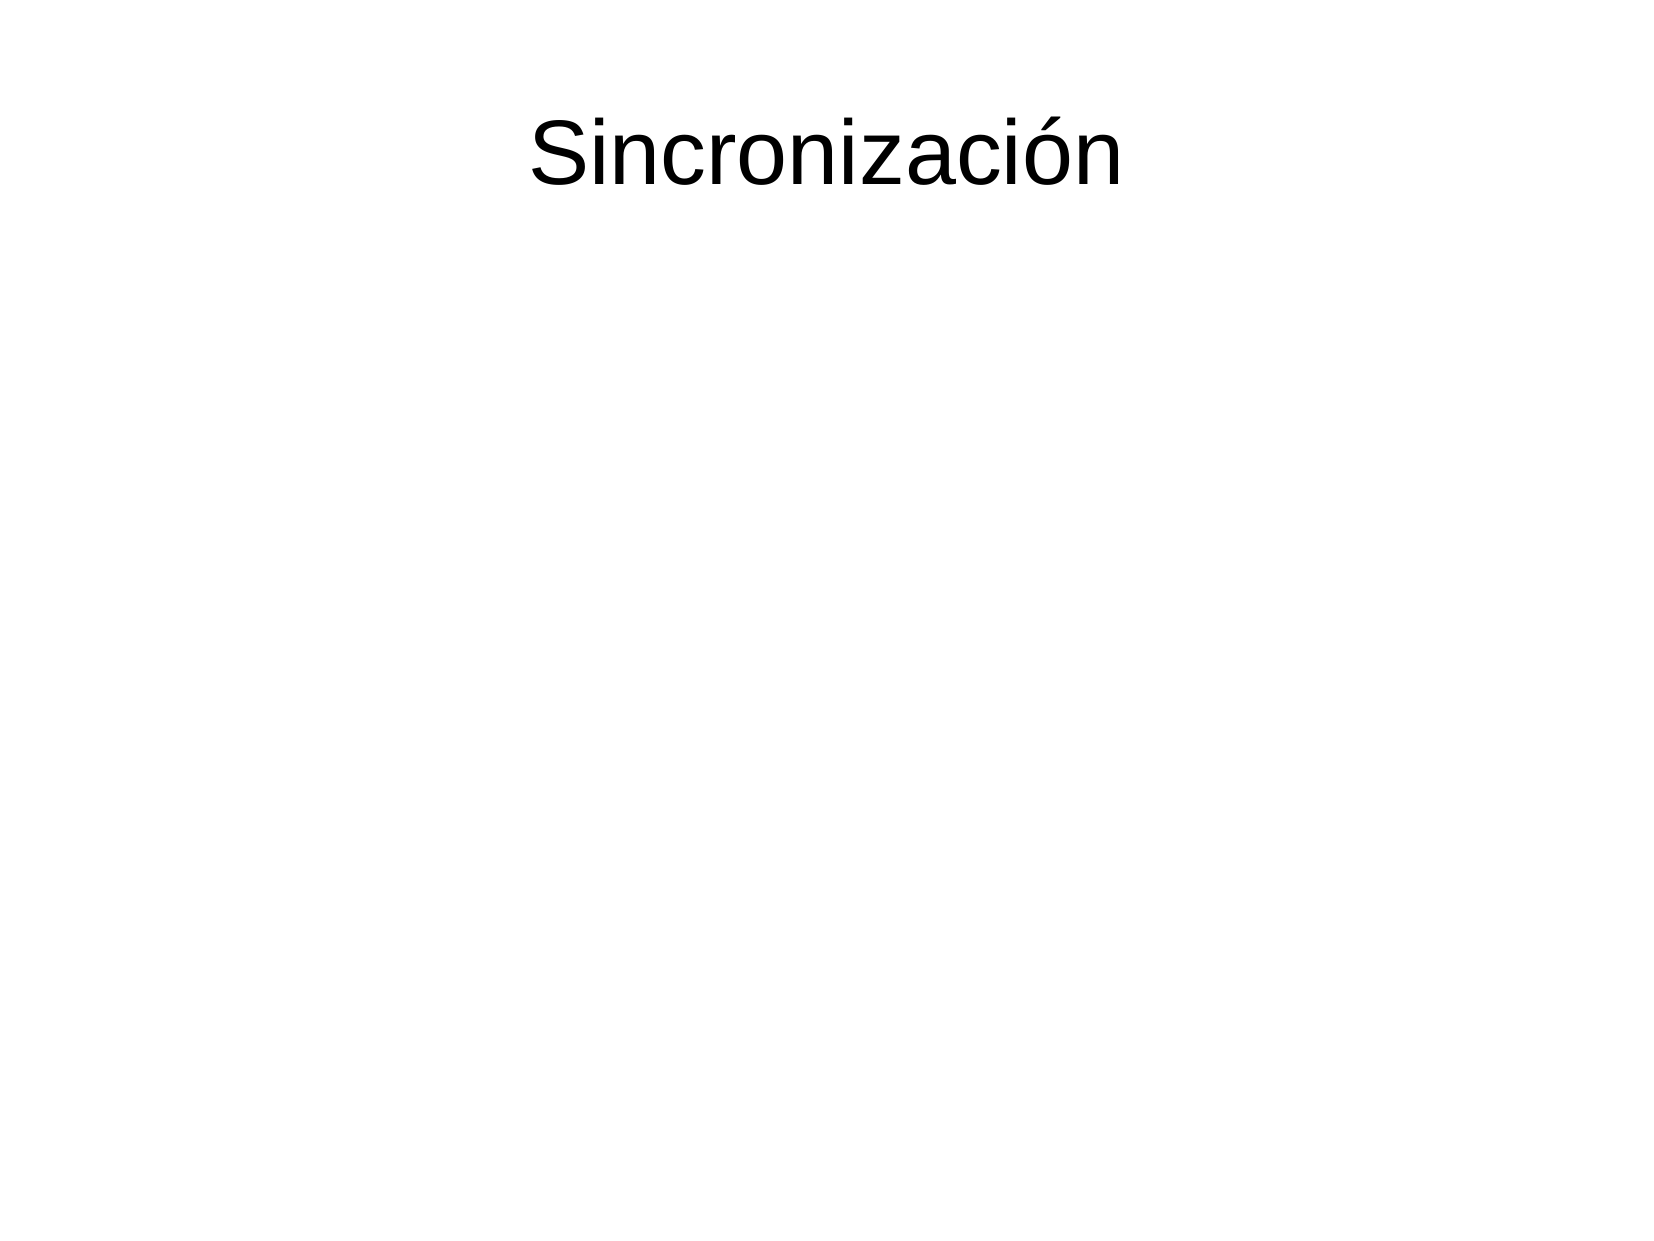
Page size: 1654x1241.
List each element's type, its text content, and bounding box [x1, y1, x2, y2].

title Sincronización [82, 49, 1571, 257]
